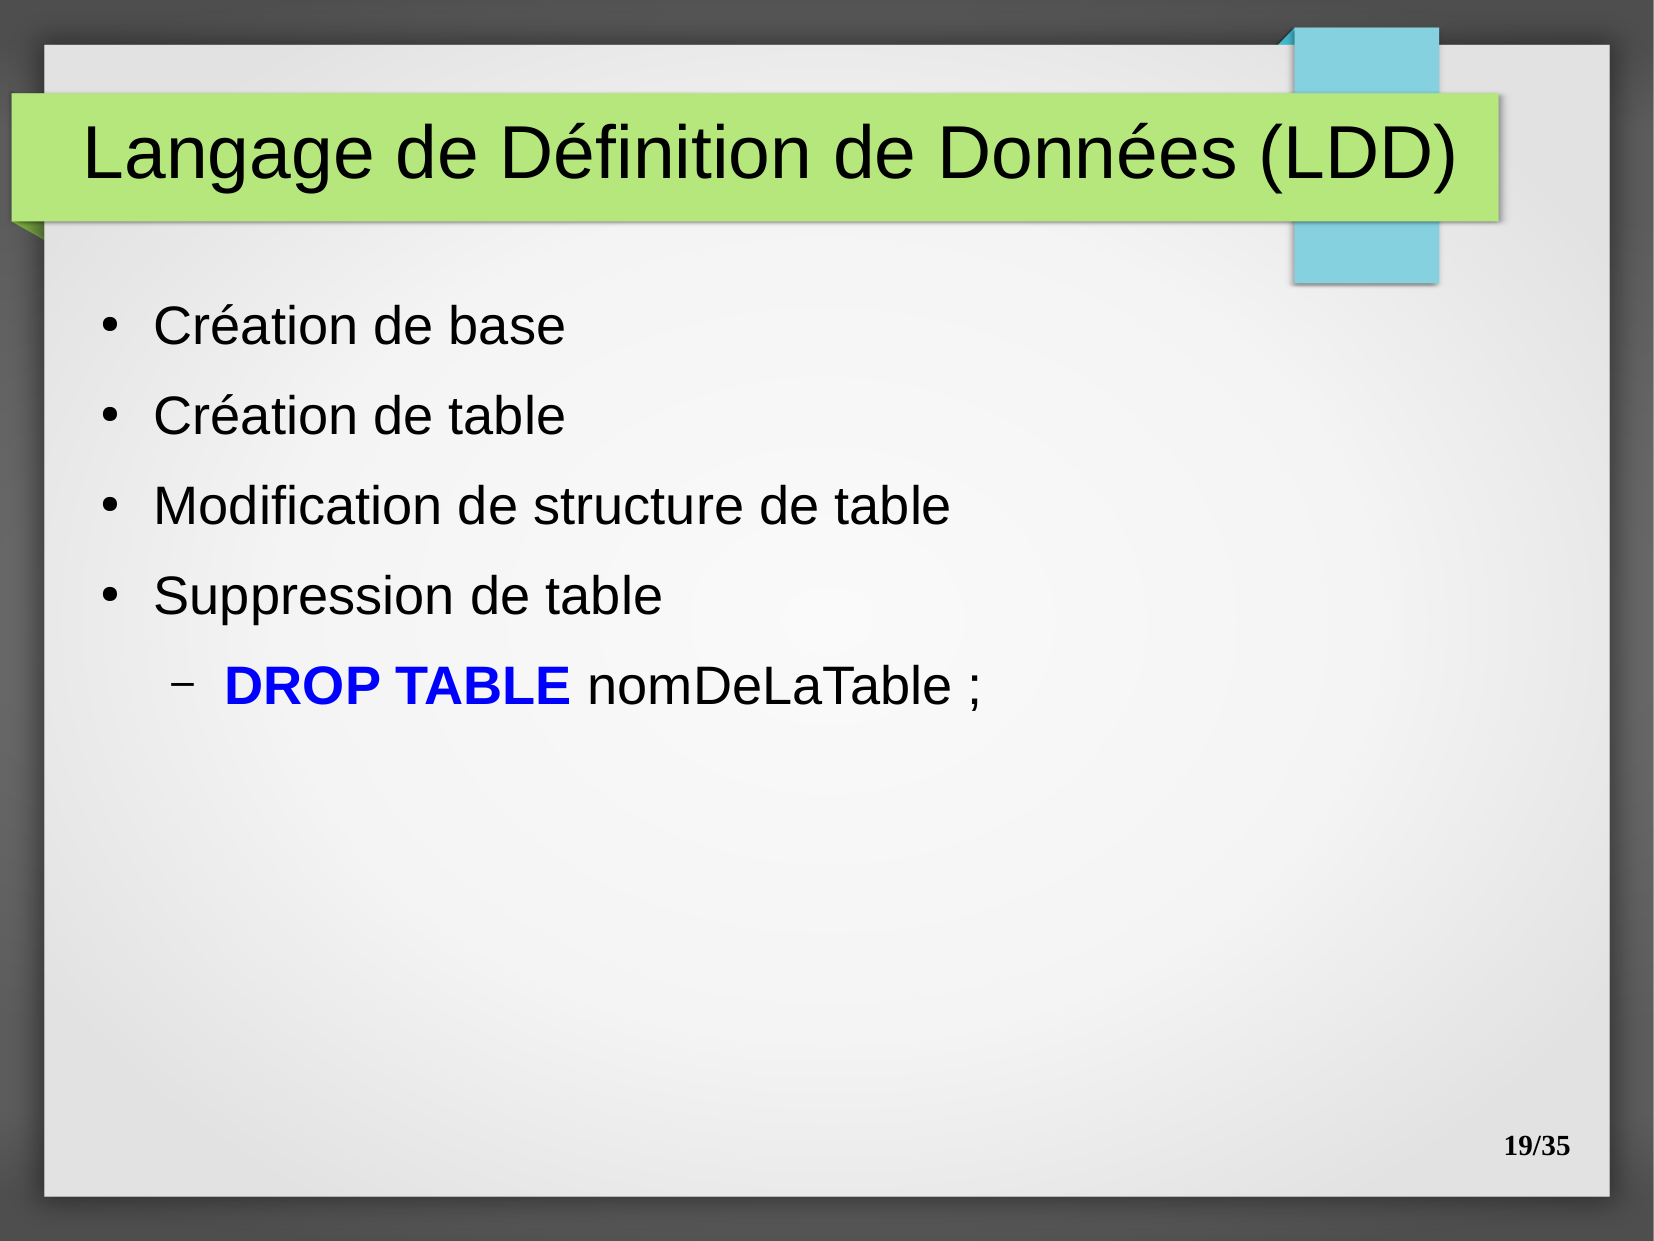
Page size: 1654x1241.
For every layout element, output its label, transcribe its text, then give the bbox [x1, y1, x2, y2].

list Création de base Création de table Modification de structure de table Suppression de table DROP TABLE nomDeLaTable ; [82, 295, 1571, 1015]
title Langage de Définition de Données (LDD) [82, 49, 1571, 257]
picture [0, 0, 1654, 1241]
